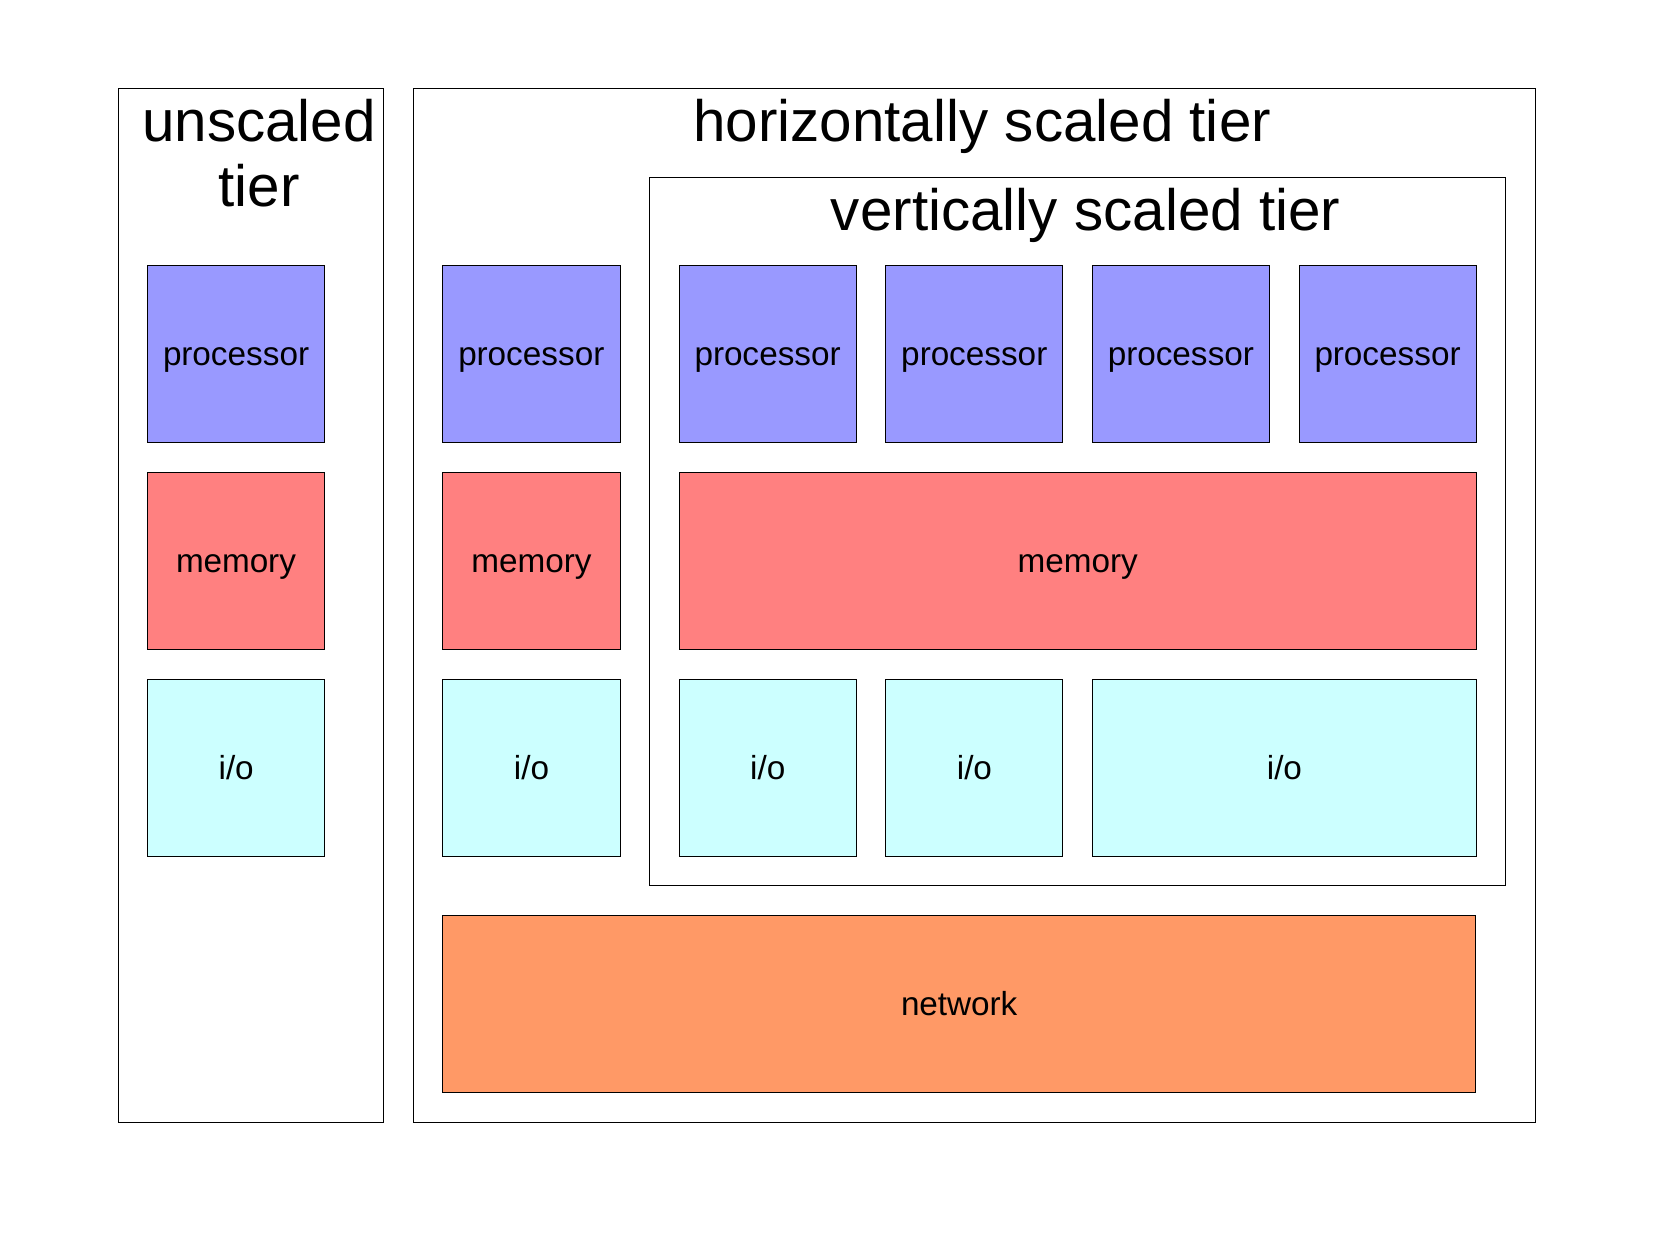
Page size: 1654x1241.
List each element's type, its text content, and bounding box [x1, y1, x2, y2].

text_box i/o [1092, 679, 1477, 857]
text_box memory [147, 472, 325, 650]
text_box network [442, 915, 1476, 1093]
text_box processor [147, 265, 325, 443]
text_box i/o [442, 679, 621, 857]
text_box processor [442, 265, 621, 443]
text_box i/o [679, 679, 857, 857]
text_box horizontally scaled tier [413, 88, 1536, 1123]
text_box memory [679, 472, 1477, 650]
text_box unscaled tier [118, 88, 384, 1123]
text_box memory [442, 472, 621, 650]
text_box processor [885, 265, 1063, 443]
text_box i/o [885, 679, 1063, 857]
text_box processor [679, 265, 857, 443]
text_box i/o [147, 679, 325, 857]
text_box processor [1299, 265, 1477, 443]
text_box processor [1092, 265, 1270, 443]
text_box vertically scaled tier [649, 177, 1506, 886]
